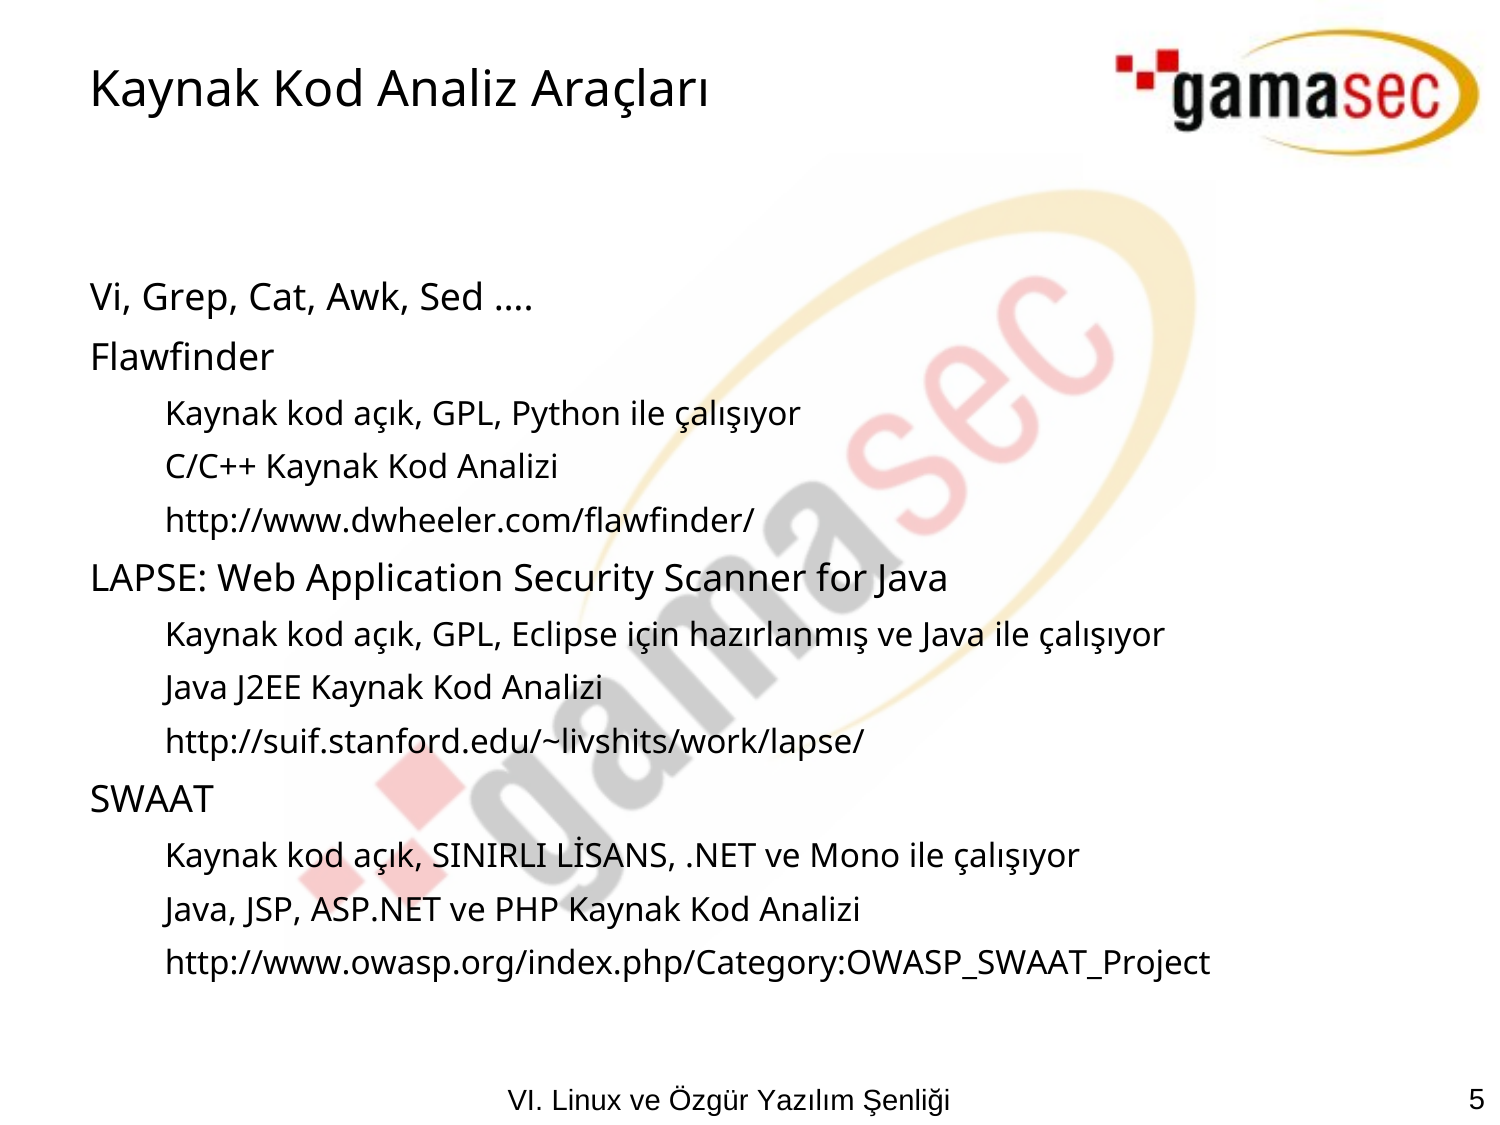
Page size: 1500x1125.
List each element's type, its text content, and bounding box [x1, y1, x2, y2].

list Vi, Grep, Cat, Awk, Sed …. Flawfinder Kaynak kod açık, GPL, Python ile çalışıyor C/C++ Kaynak Kod Analizi http://www.dwheeler.com/flawfinder/ LAPSE: Web Application Security Scanner for Java Kaynak kod açık, GPL, Eclipse için hazırlanmış ve Java ile çalışıyor Java J2EE Kaynak Kod Analizi http://suif.stanford.edu/~livshits/work/lapse/ SWAAT Kaynak kod açık, SINIRLI LİSANS, .NET ve Mono ile çalışıyor Java, JSP, ASP.NET ve PHP Kaynak Kod Analizi http://www.owasp.org/index.php/Category:OWASP_SWAAT_Project [75, 262, 1426, 1006]
picture [284, 0, 1500, 262]
title Kaynak Kod Analiz Araçları [75, 45, 1070, 233]
